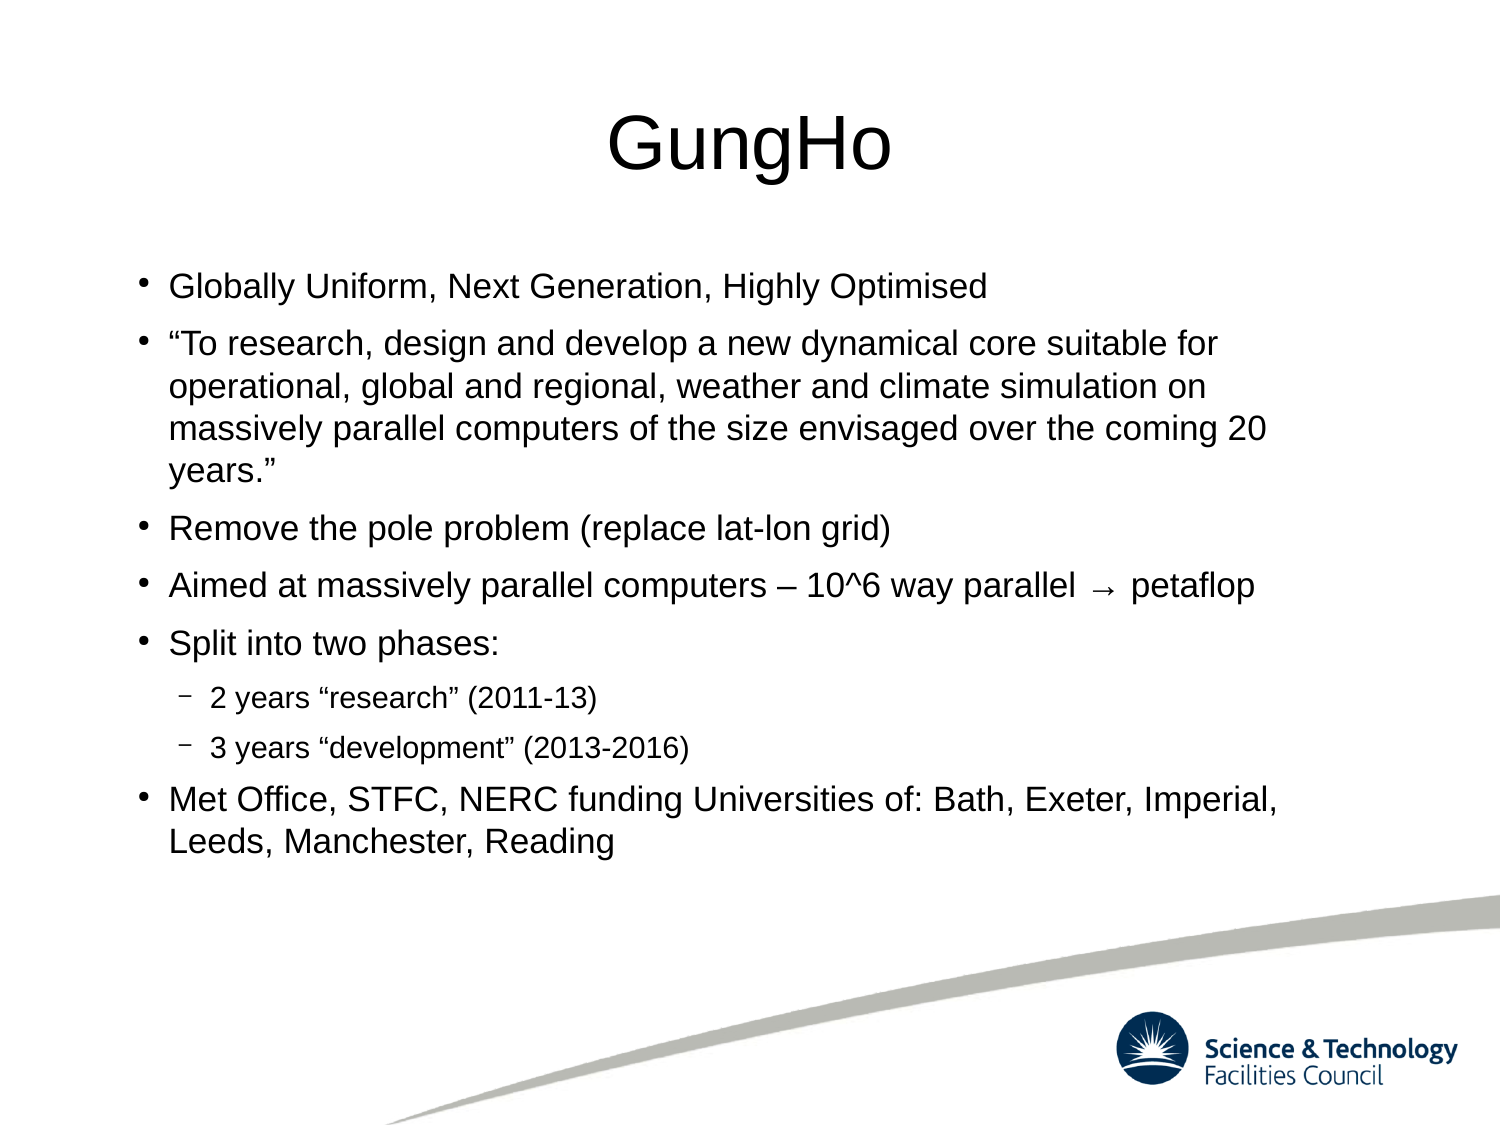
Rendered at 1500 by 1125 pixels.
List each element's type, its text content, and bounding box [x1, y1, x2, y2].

picture [371, 894, 1500, 1125]
title GungHo [75, 44, 1425, 233]
list Globally Uniform, Next Generation, Highly Optimised “To research, design and develop a new dynamical core suitable for operational, global and regional, weather and climate simulation on massively parallel computers of the size envisaged over the coming 20 years.” Remove the pole problem (replace lat-lon grid) Aimed at massively parallel computers – 10^6 way parallel → petaflop Split into two phases: 2 years “research” (2011-13) 3 years “development” (2013-2016) Met Office, STFC, NERC funding Universities of: Bath, Exeter, Imperial, Leeds, Manchester, Reading [112, 255, 1388, 879]
